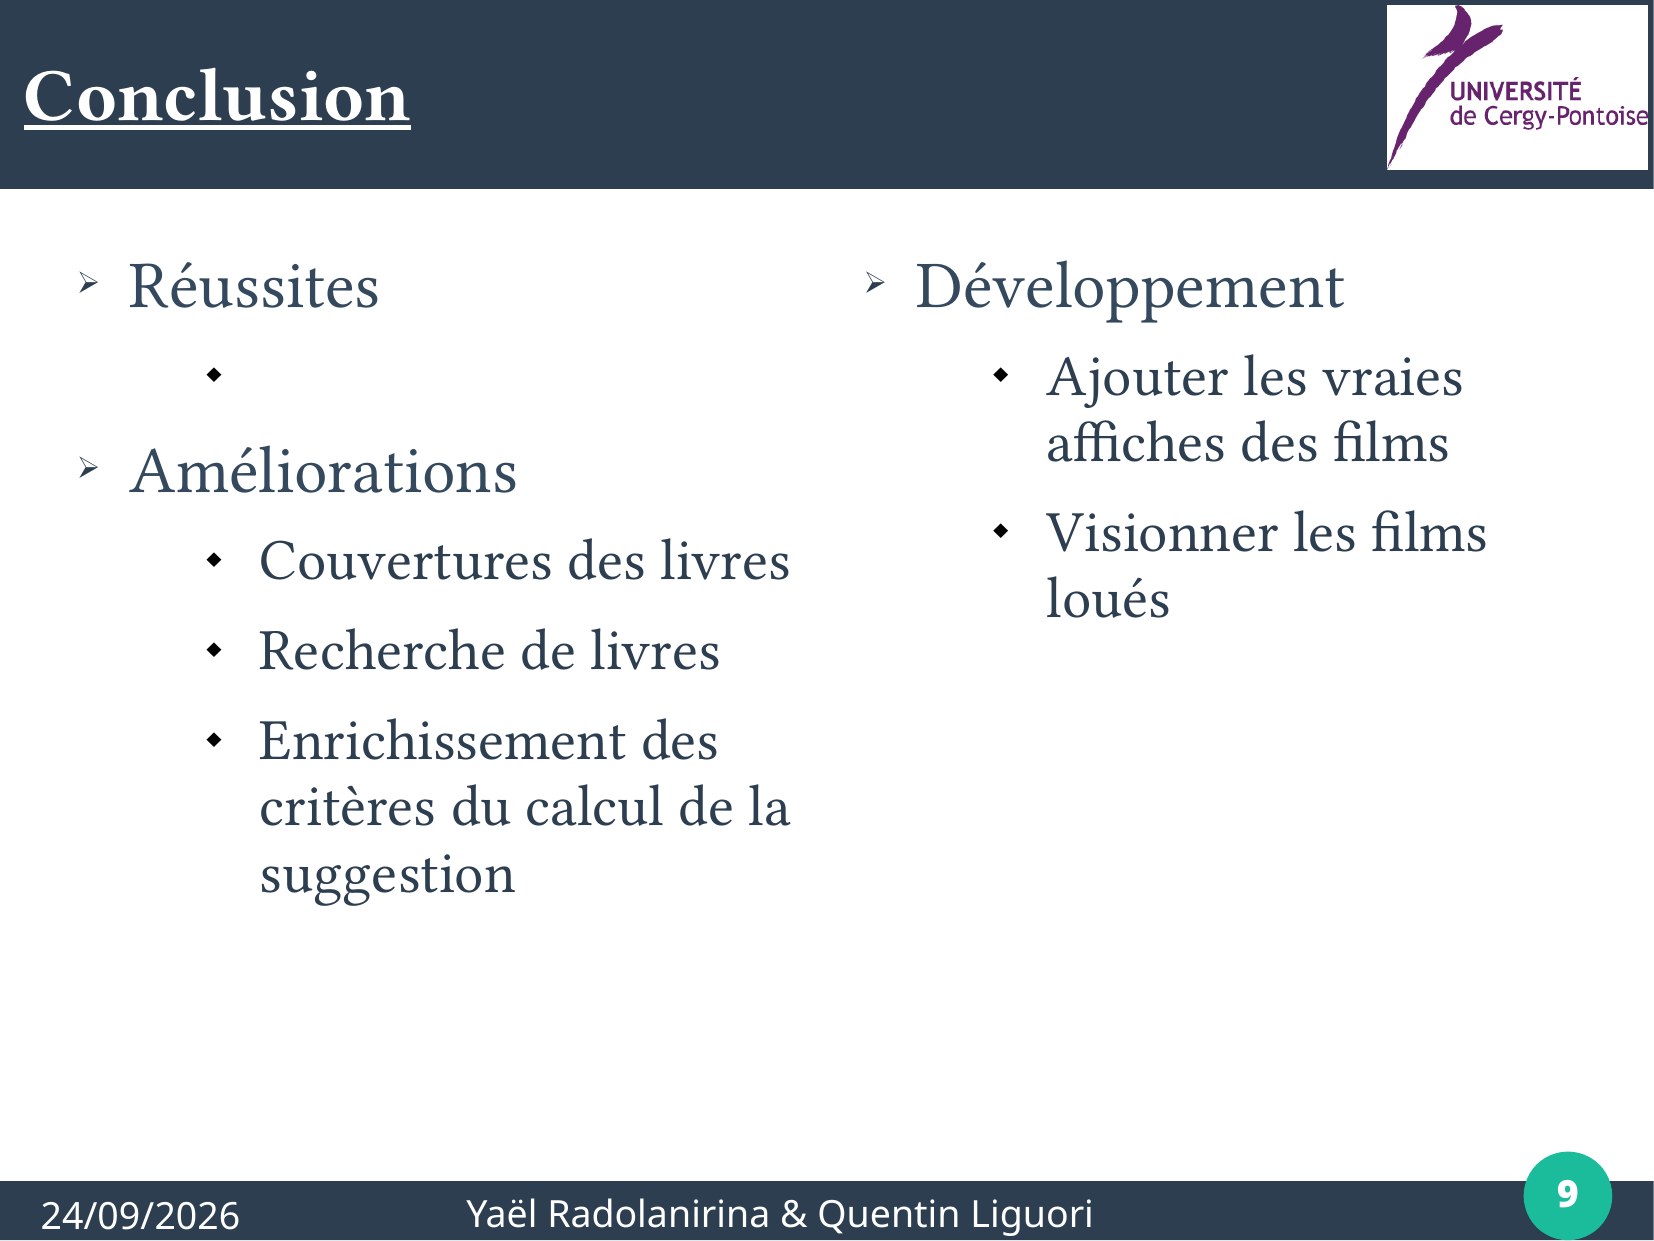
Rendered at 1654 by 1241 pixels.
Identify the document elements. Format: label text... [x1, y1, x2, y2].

picture [1387, 5, 1648, 170]
title Conclusion [23, 17, 1406, 175]
list Réussites Améliorations Couvertures des livres Recherche de livres Enrichissement des critères du calcul de la suggestion [59, 248, 809, 1134]
list Développement Ajouter les vraies affiches des films Visionner les films loués [845, 248, 1596, 671]
